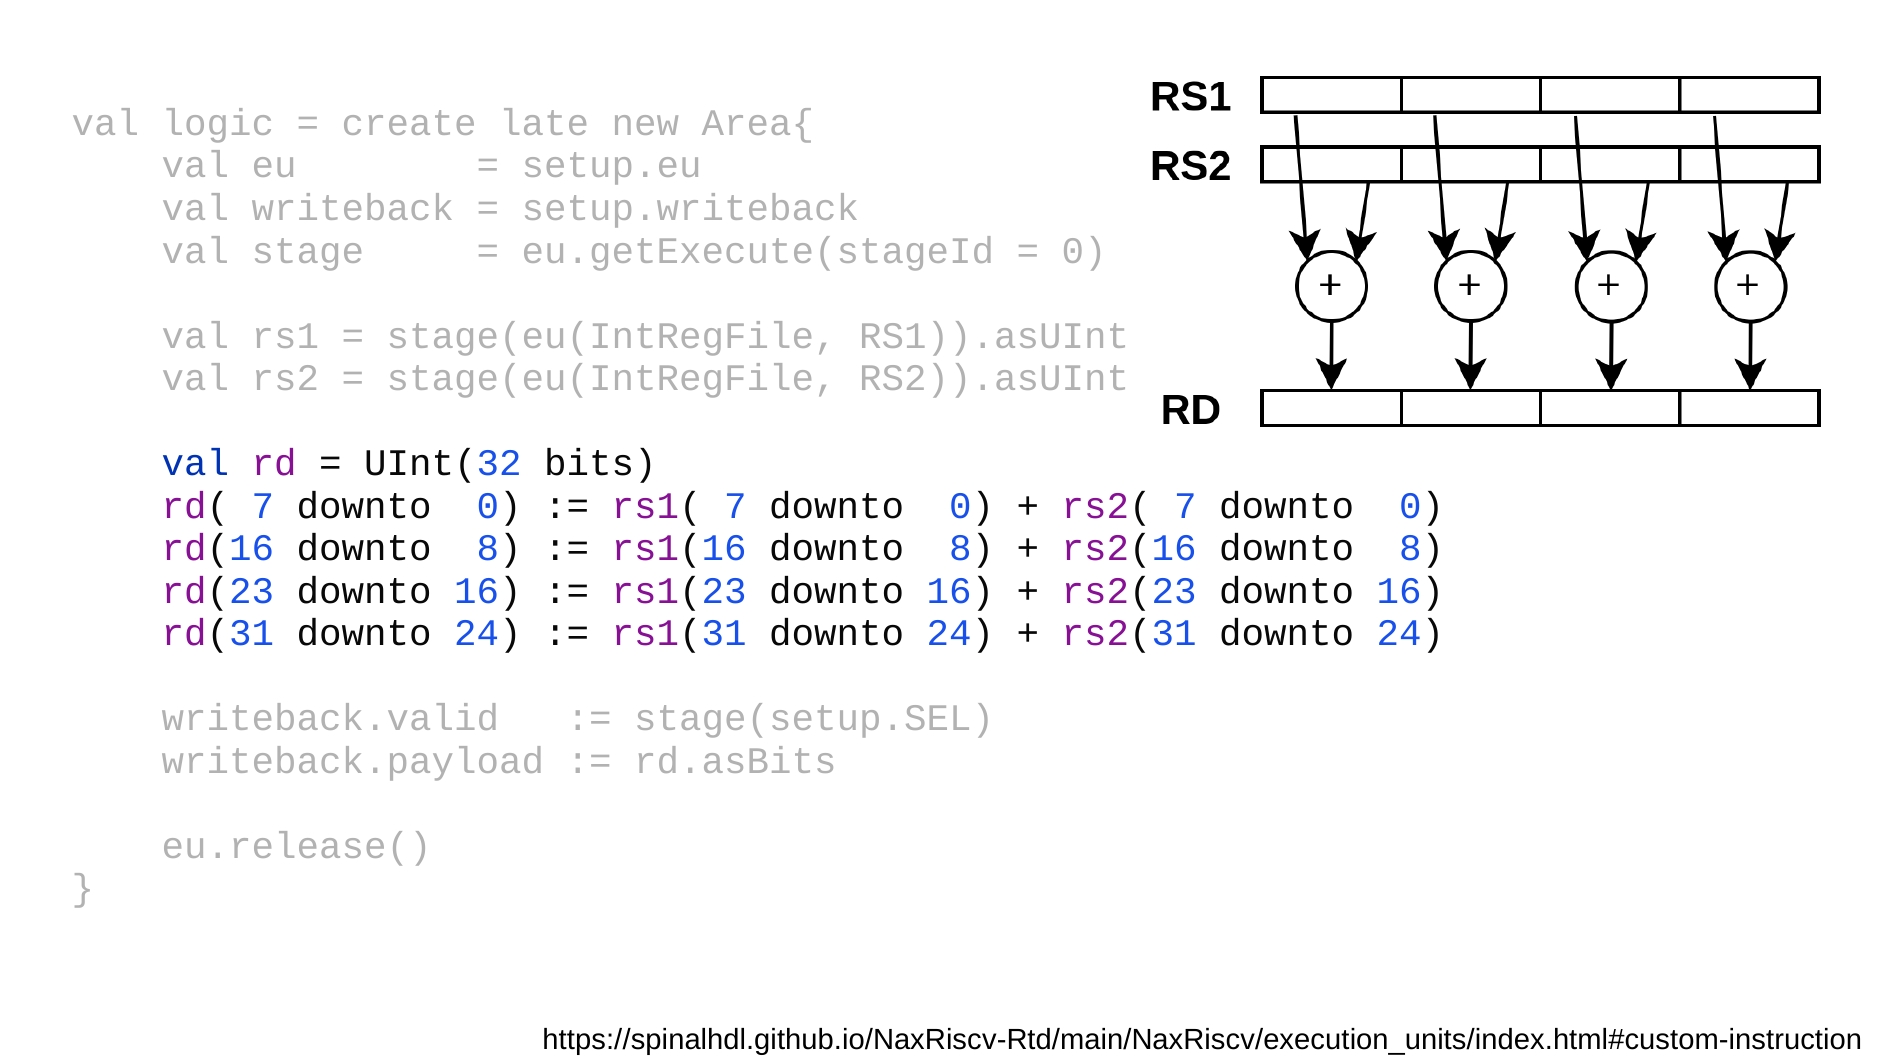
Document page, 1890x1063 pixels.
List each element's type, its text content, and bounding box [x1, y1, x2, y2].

picture [1086, 23, 1855, 479]
text_box https://spinalhdl.github.io/NaxRiscv-Rtd/main/NaxRiscv/execution_units/index.html#custom-instruction [527, 1015, 1890, 1063]
text_box val logic = create late new Area{ val eu = setup.eu val writeback = setup.writeback val stage = eu.getExecute(stageId = 0) val rs1 = stage(eu(IntRegFile, RS1)).asUInt val rs2 = stage(eu(IntRegFile, RS2)).asUInt val rd = UInt(32 bits) rd( 7 downto 0) := rs1( 7 downto 0) + rs2( 7 downto 0) rd(16 downto 8) := rs1(16 downto 8) + rs2(16 downto 8) rd(23 downto 16) := rs1(23 downto 16) + rs2(23 downto 16) rd(31 downto 24) := rs1(31 downto 24) + rs2(31 downto 24) writeback.valid := stage(setup.SEL) writeback.payload := rd.asBits eu.release() } [11, 11, 1868, 1063]
